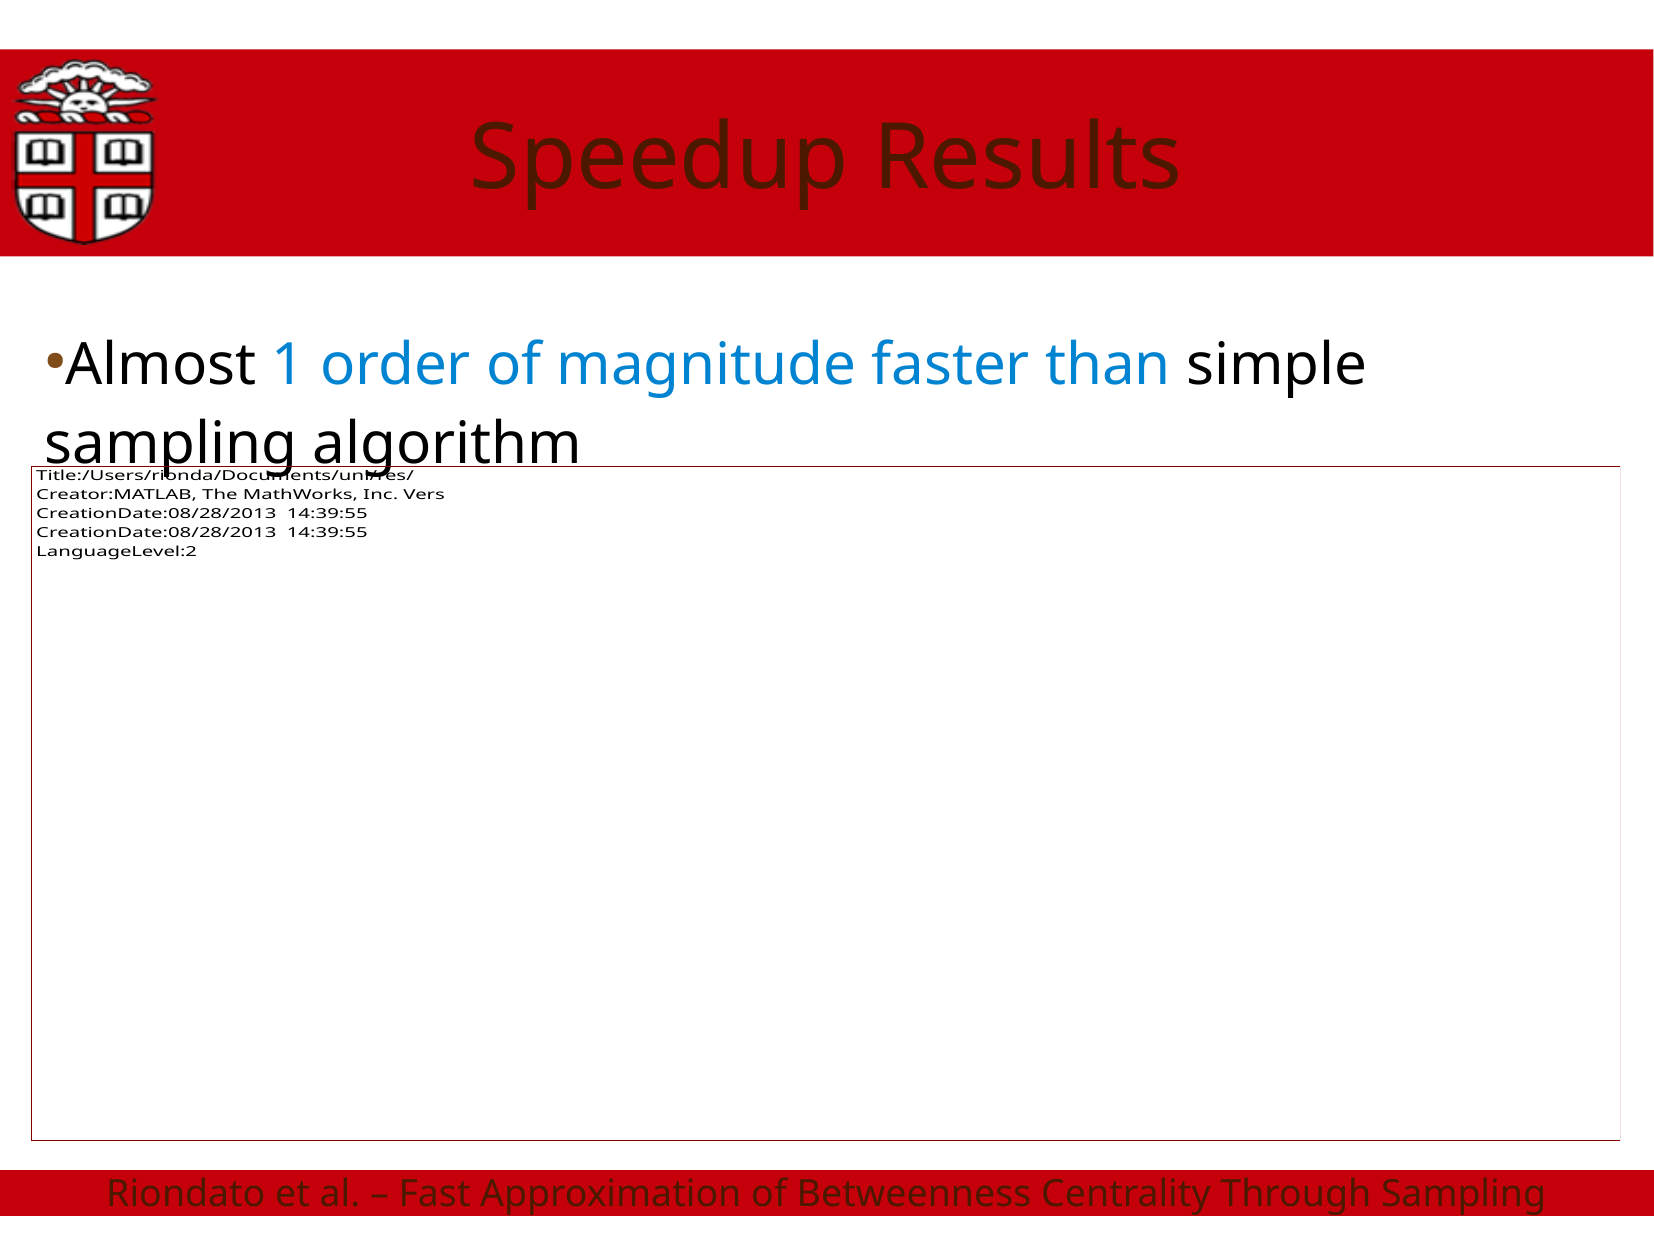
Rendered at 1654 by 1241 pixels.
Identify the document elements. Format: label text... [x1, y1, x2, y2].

text_box Almost 1 order of magnitude faster than simple sampling algorithm [30, 315, 1621, 465]
picture [30, 465, 1621, 1141]
title Speedup Results [0, 49, 1654, 257]
text_box Riondato et al. – Fast Approximation of Betweenness Centrality Through Sampling [0, 1170, 1654, 1216]
picture [11, 59, 158, 245]
